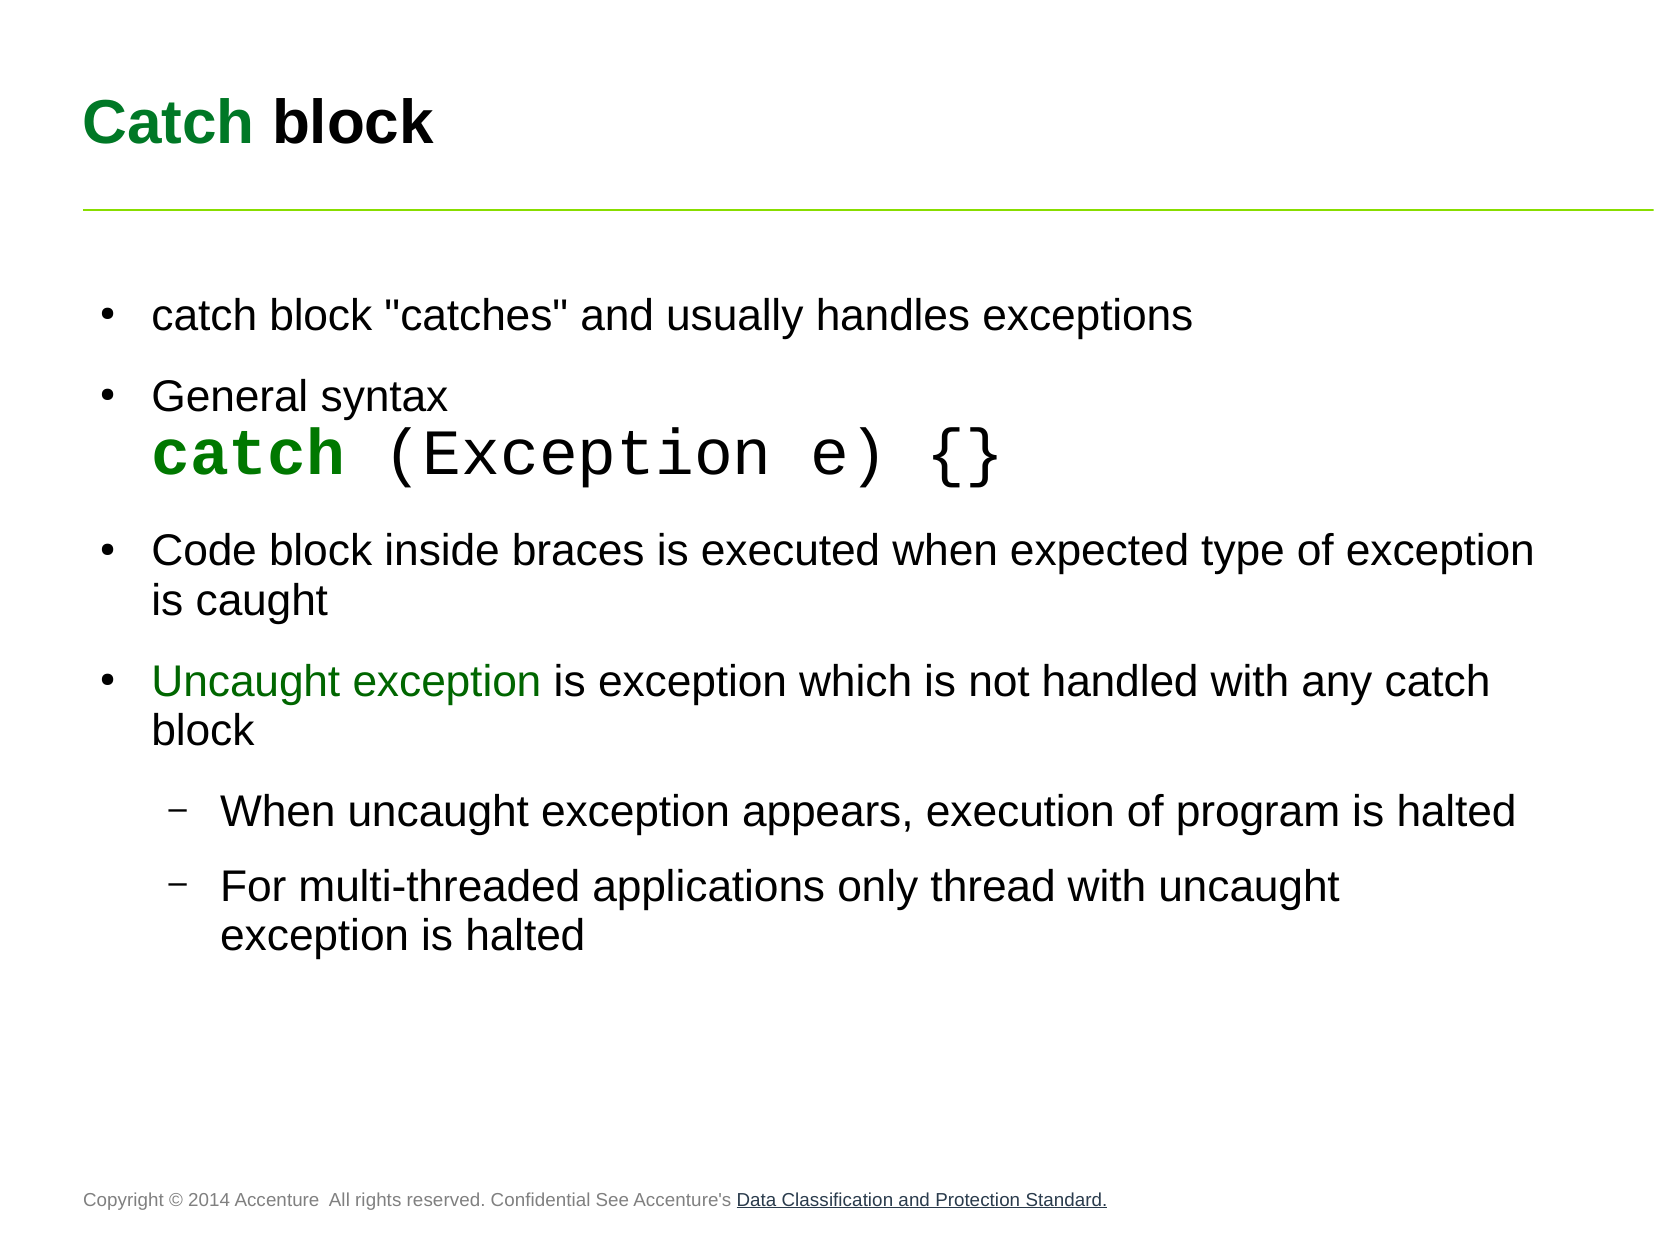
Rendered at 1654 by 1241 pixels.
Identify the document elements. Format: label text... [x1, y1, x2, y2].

title Catch block [82, 49, 1571, 196]
list catch block "catches" and usually handles exceptions General syntax catch (Exception e) {} Code block inside braces is executed when expected type of exception is caught Uncaught exception is exception which is not handled with any catch block When uncaught exception appears, execution of program is halted For multi-threaded applications only thread with uncaught exception is halted [82, 290, 1538, 1010]
